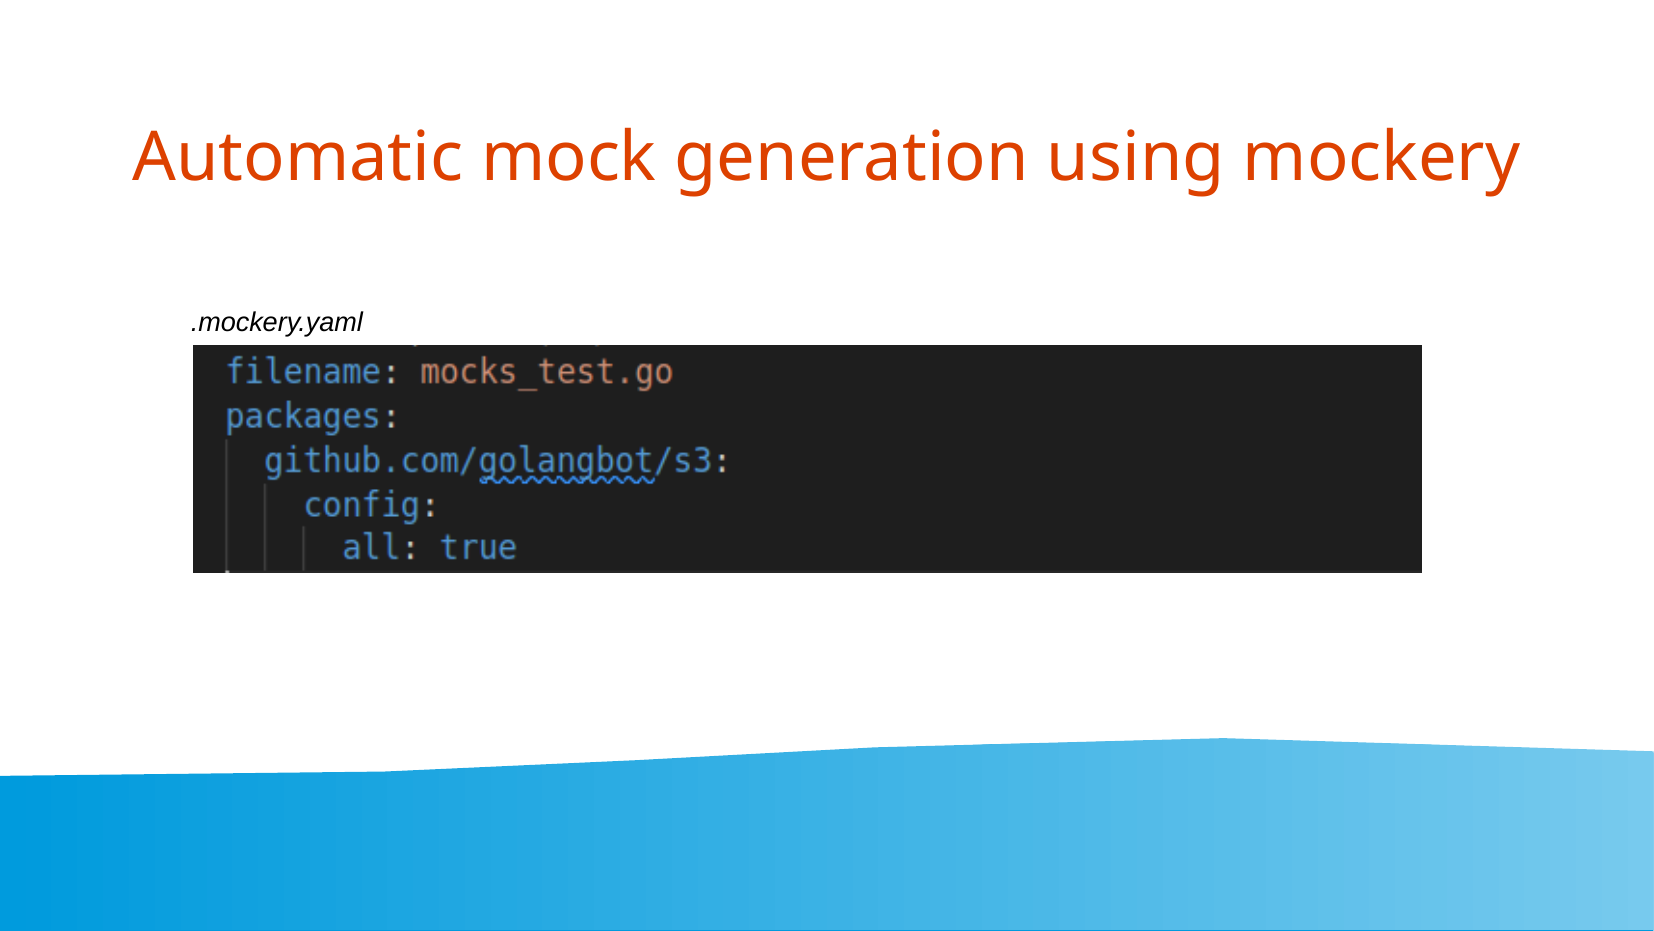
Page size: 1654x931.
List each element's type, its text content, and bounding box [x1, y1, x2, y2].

picture [193, 345, 1422, 573]
text_box .mockery.yaml [176, 300, 378, 346]
title Automatic mock generation using mockery [88, 73, 1565, 234]
